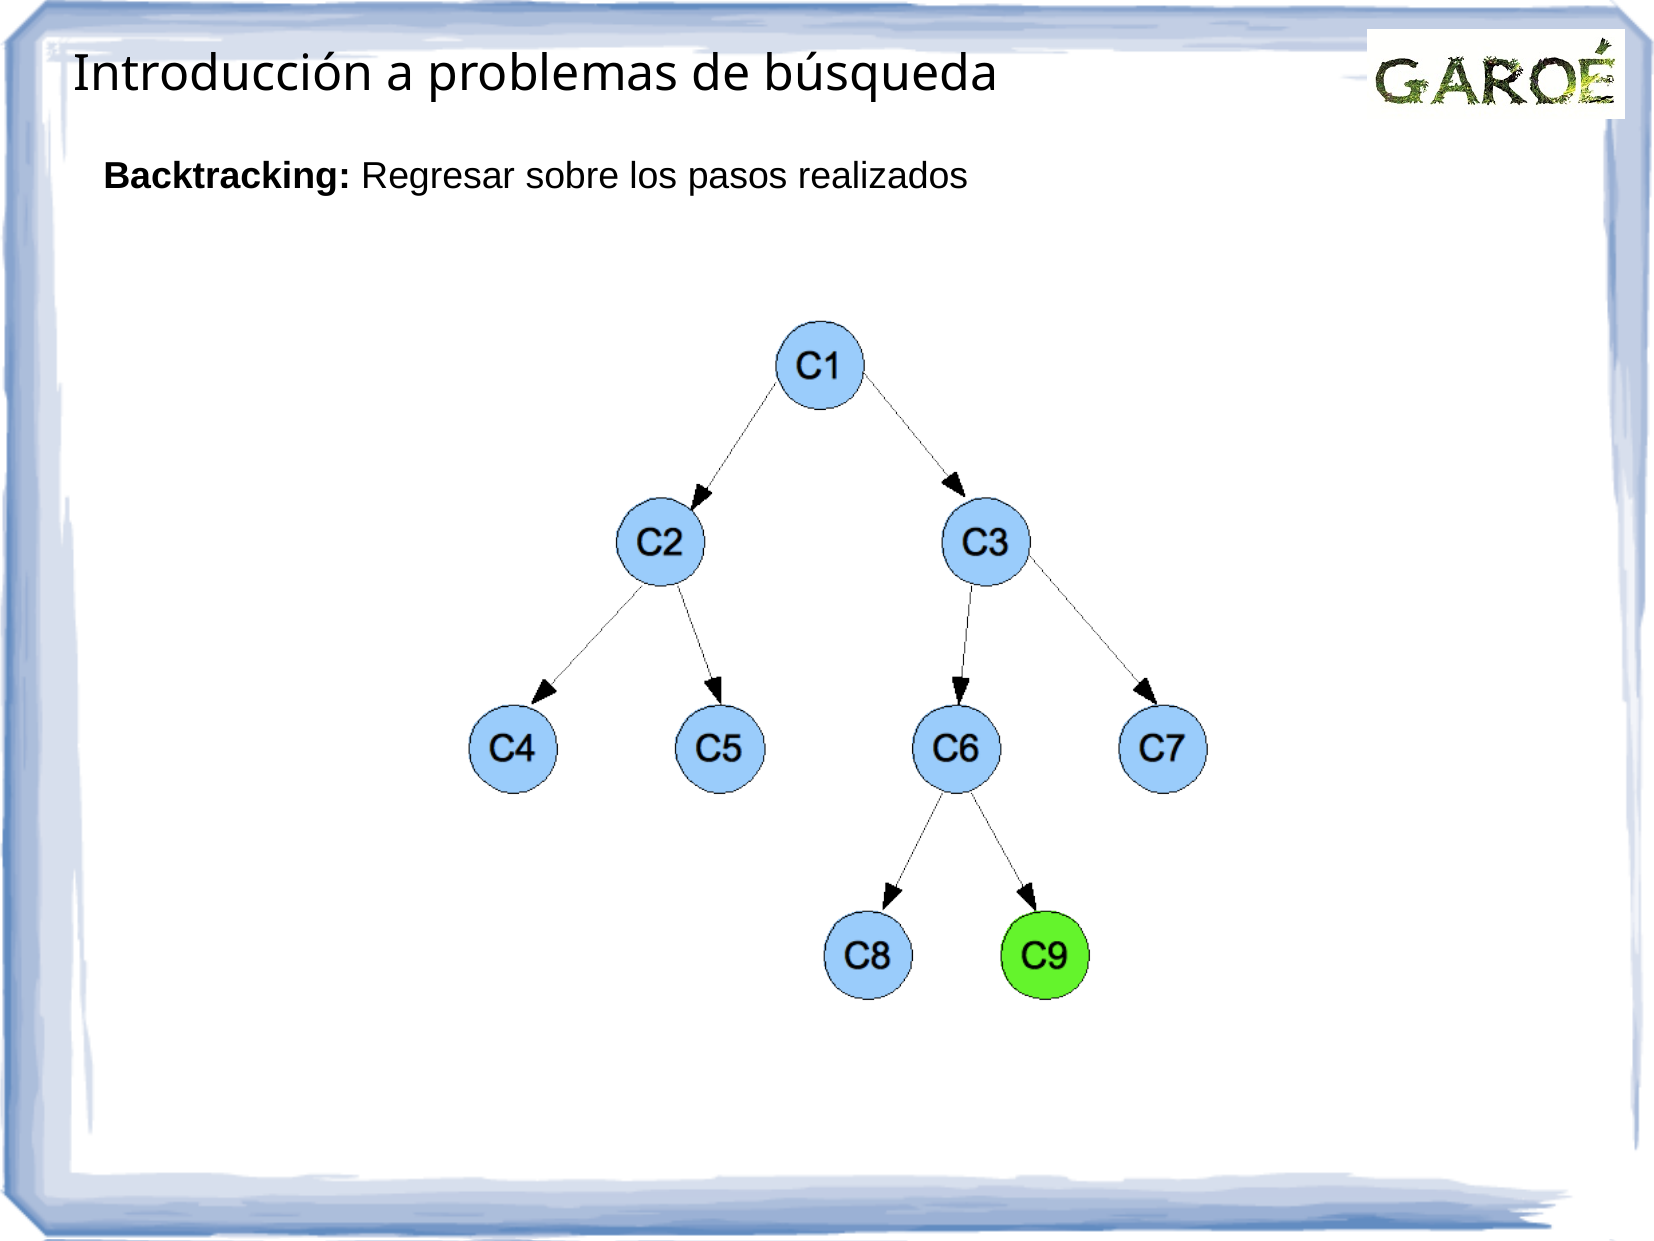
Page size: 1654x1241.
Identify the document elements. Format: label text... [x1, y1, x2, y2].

text_box Backtracking: Regresar sobre los pasos realizados [88, 147, 1565, 206]
text_box Introducción a problemas de búsqueda [59, 29, 1367, 115]
picture [0, 0, 1654, 1241]
